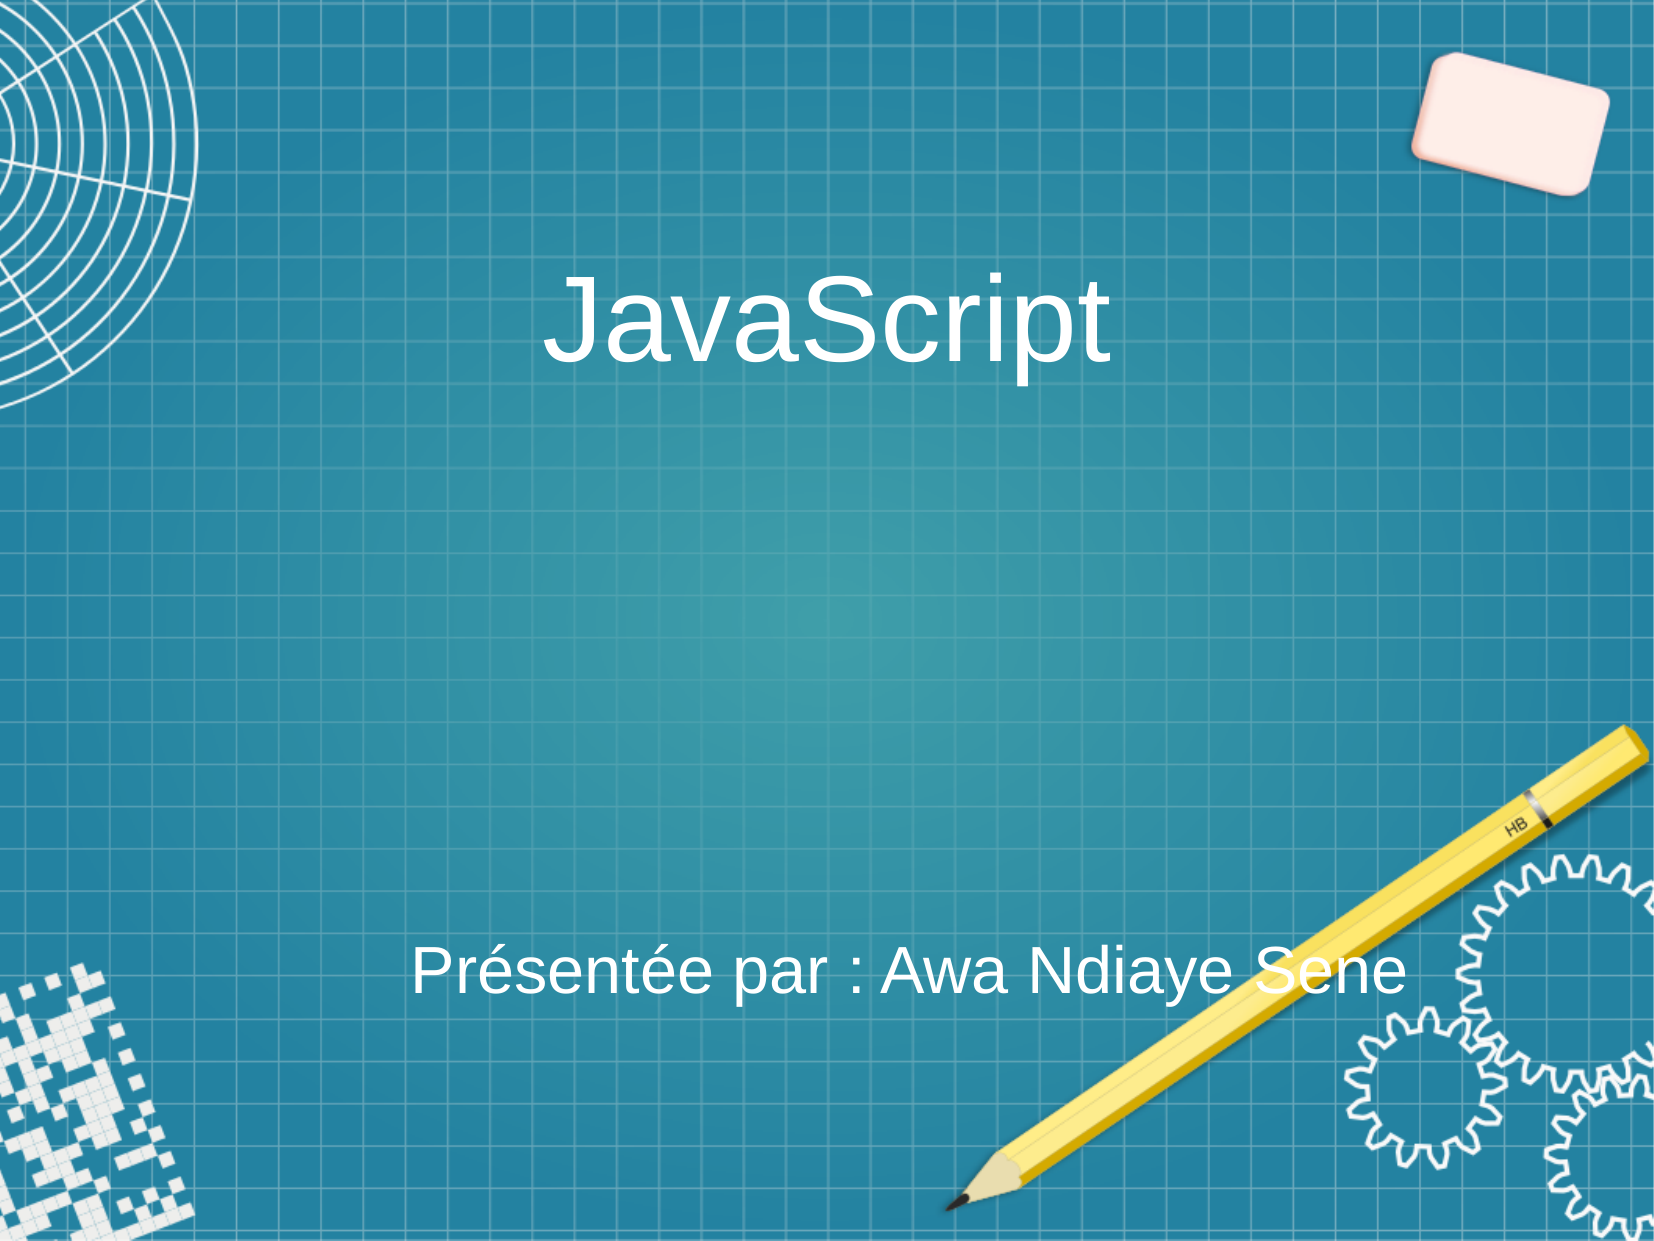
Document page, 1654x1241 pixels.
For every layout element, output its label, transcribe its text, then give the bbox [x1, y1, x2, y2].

title JavaScript [82, 177, 1571, 461]
subtitle Présentée par : Awa Ndiaye Sene [82, 519, 1571, 1123]
picture [0, 0, 1654, 1241]
